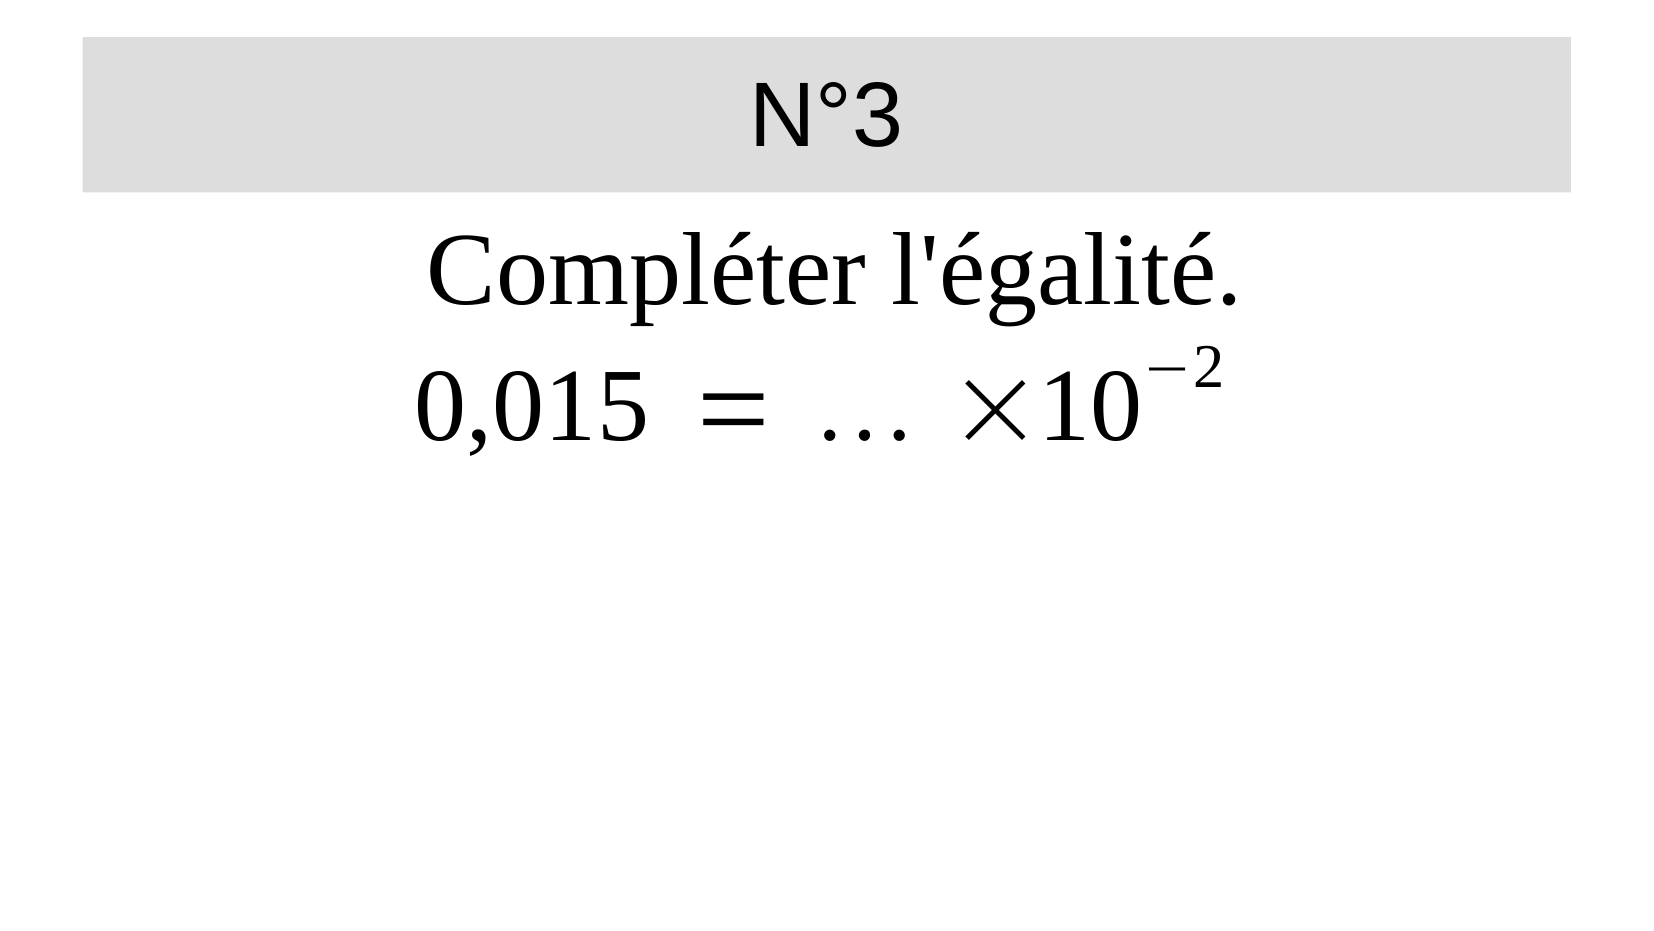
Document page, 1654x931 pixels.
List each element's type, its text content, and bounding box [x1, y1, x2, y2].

chart [389, 212, 1250, 463]
title N°3 [82, 37, 1571, 193]
